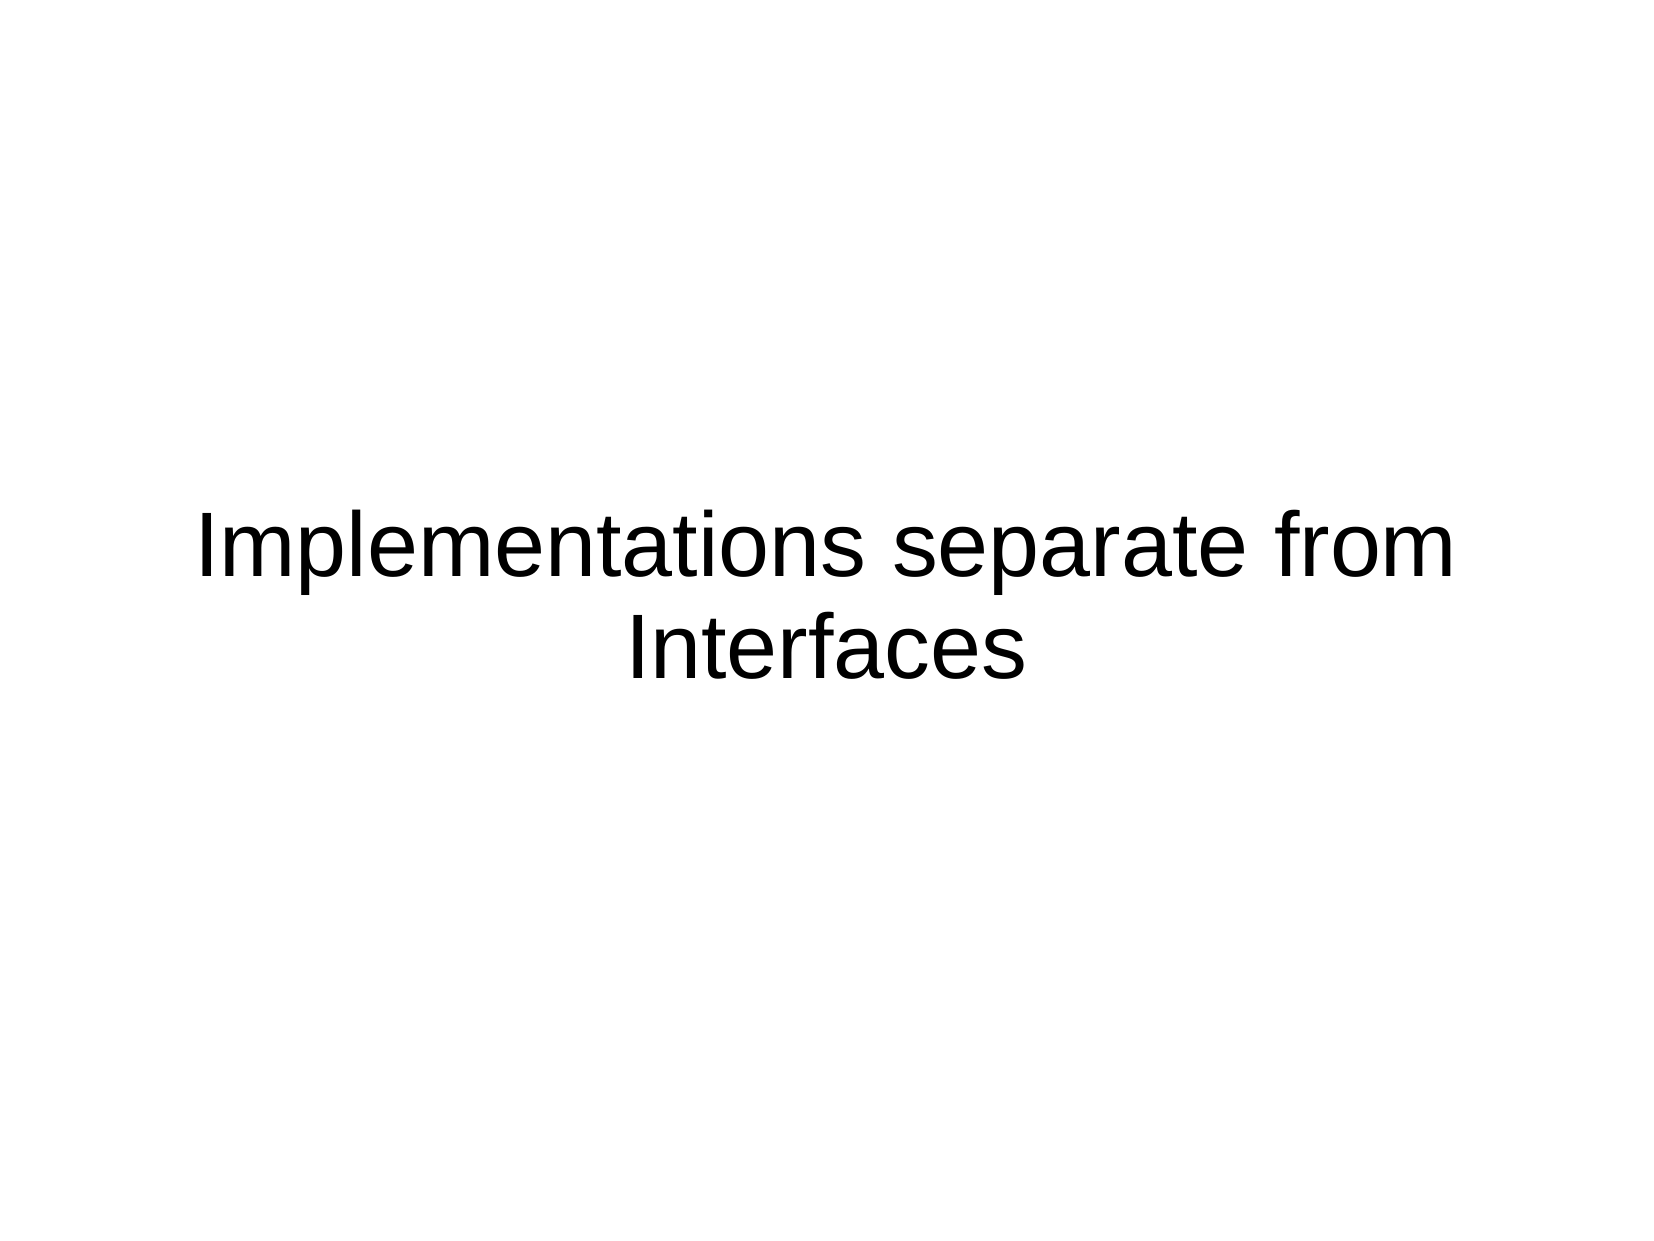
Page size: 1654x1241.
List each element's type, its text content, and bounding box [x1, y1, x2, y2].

title Implementations separate from Interfaces [82, 442, 1571, 750]
